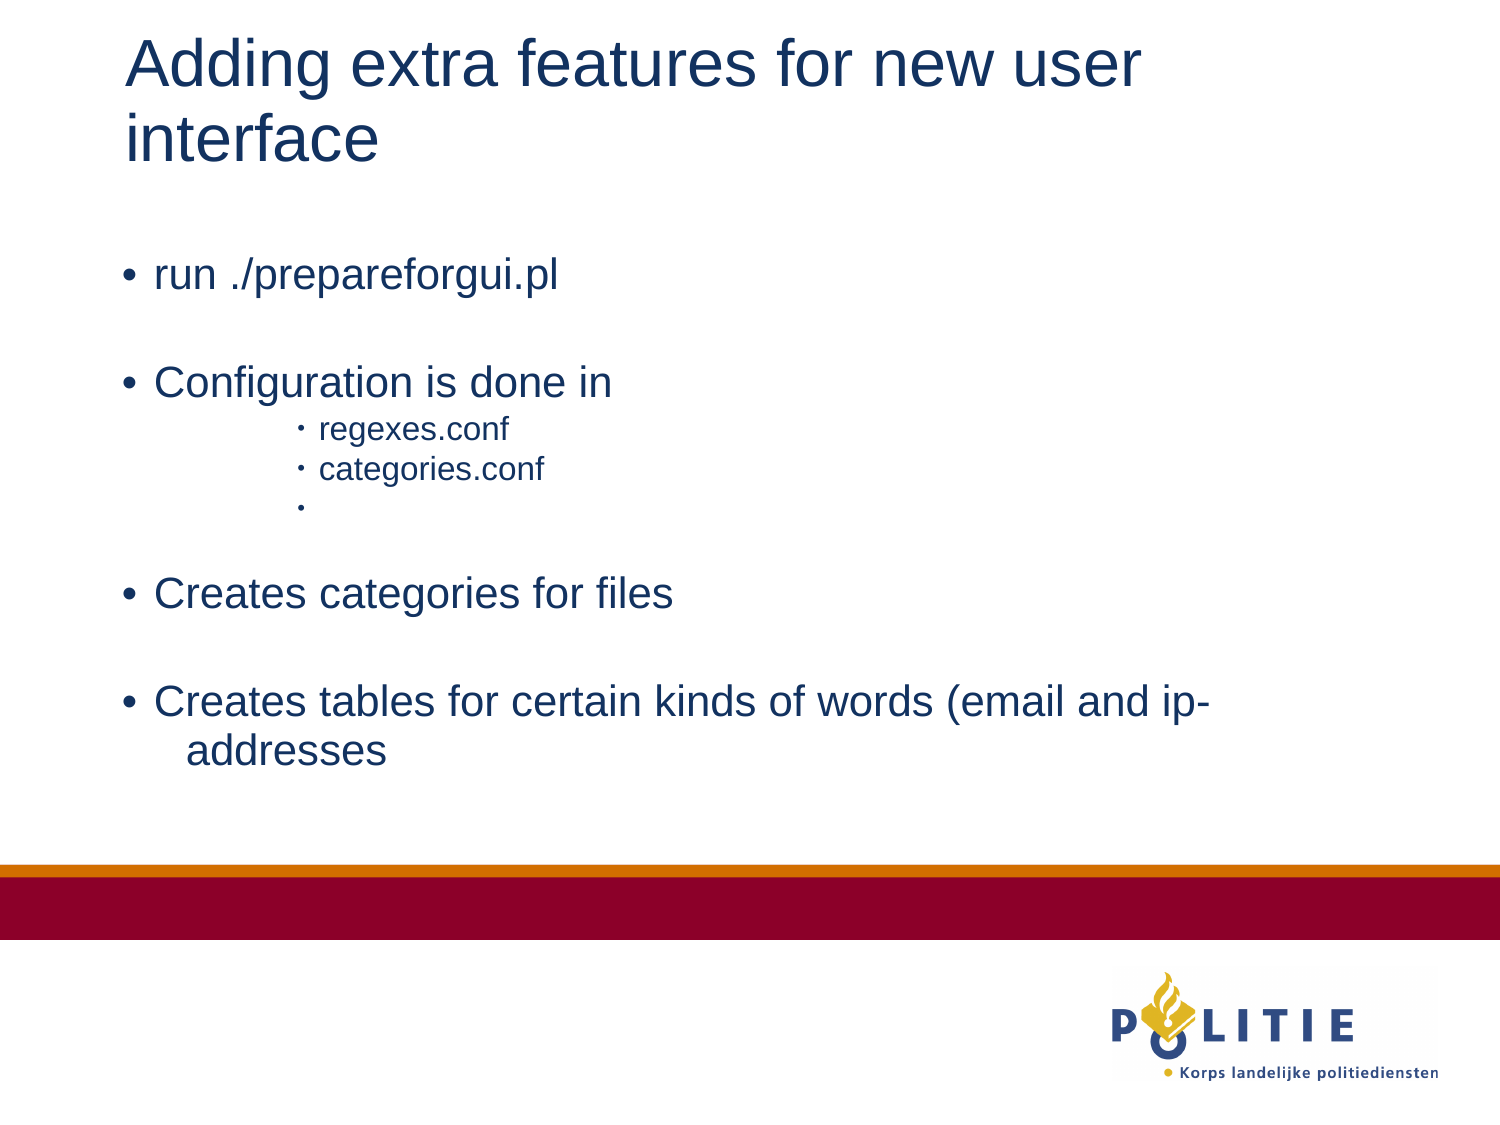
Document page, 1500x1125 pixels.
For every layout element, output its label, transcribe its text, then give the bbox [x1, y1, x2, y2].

title Adding extra features for new user interface [124, 25, 1350, 176]
list run ./prepareforgui.pl Configuration is done in regexes.conf categories.conf Creates categories for files Creates tables for certain kinds of words (email and ip-addresses [121, 249, 1351, 901]
picture [1112, 966, 1438, 1081]
